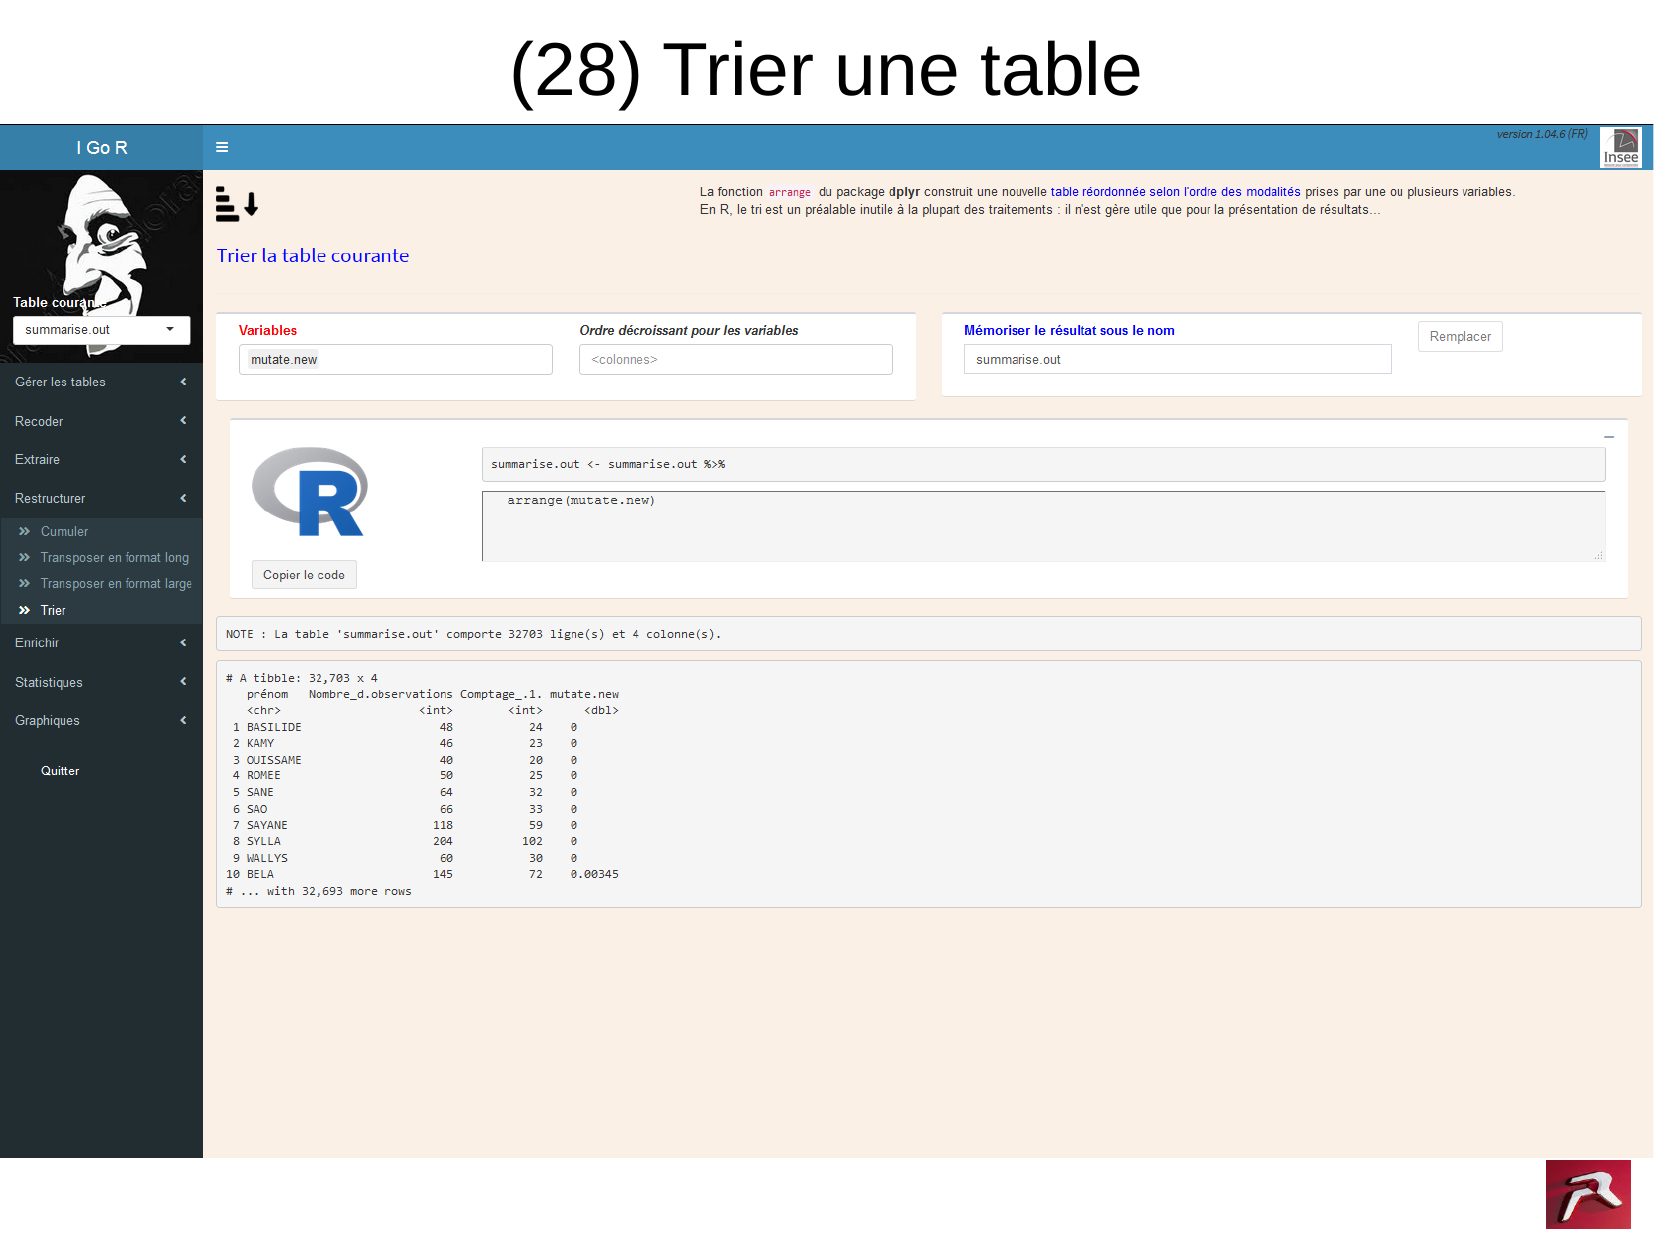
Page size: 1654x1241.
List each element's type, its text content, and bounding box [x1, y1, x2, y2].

picture [1546, 1160, 1631, 1229]
picture [0, 124, 1654, 1158]
title (28) Trier une table [82, 27, 1571, 112]
